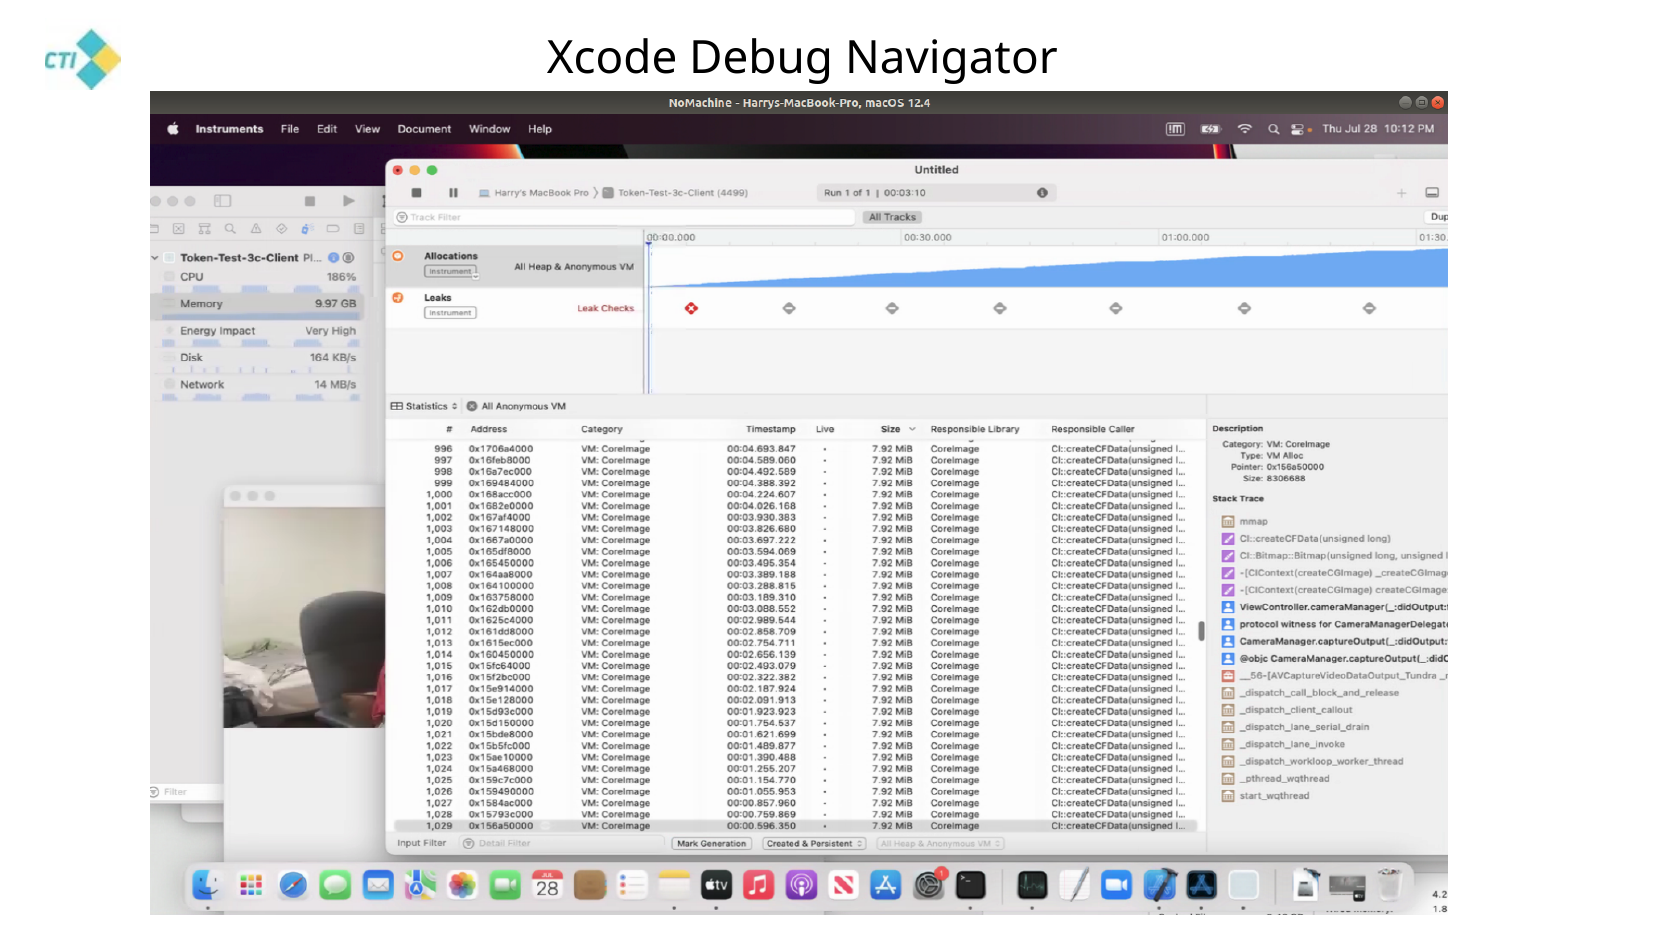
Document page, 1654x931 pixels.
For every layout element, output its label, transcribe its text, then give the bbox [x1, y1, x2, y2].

text_box Xcode Debug Navigator [225, 17, 1381, 91]
picture [45, 18, 121, 91]
picture [150, 91, 1448, 916]
